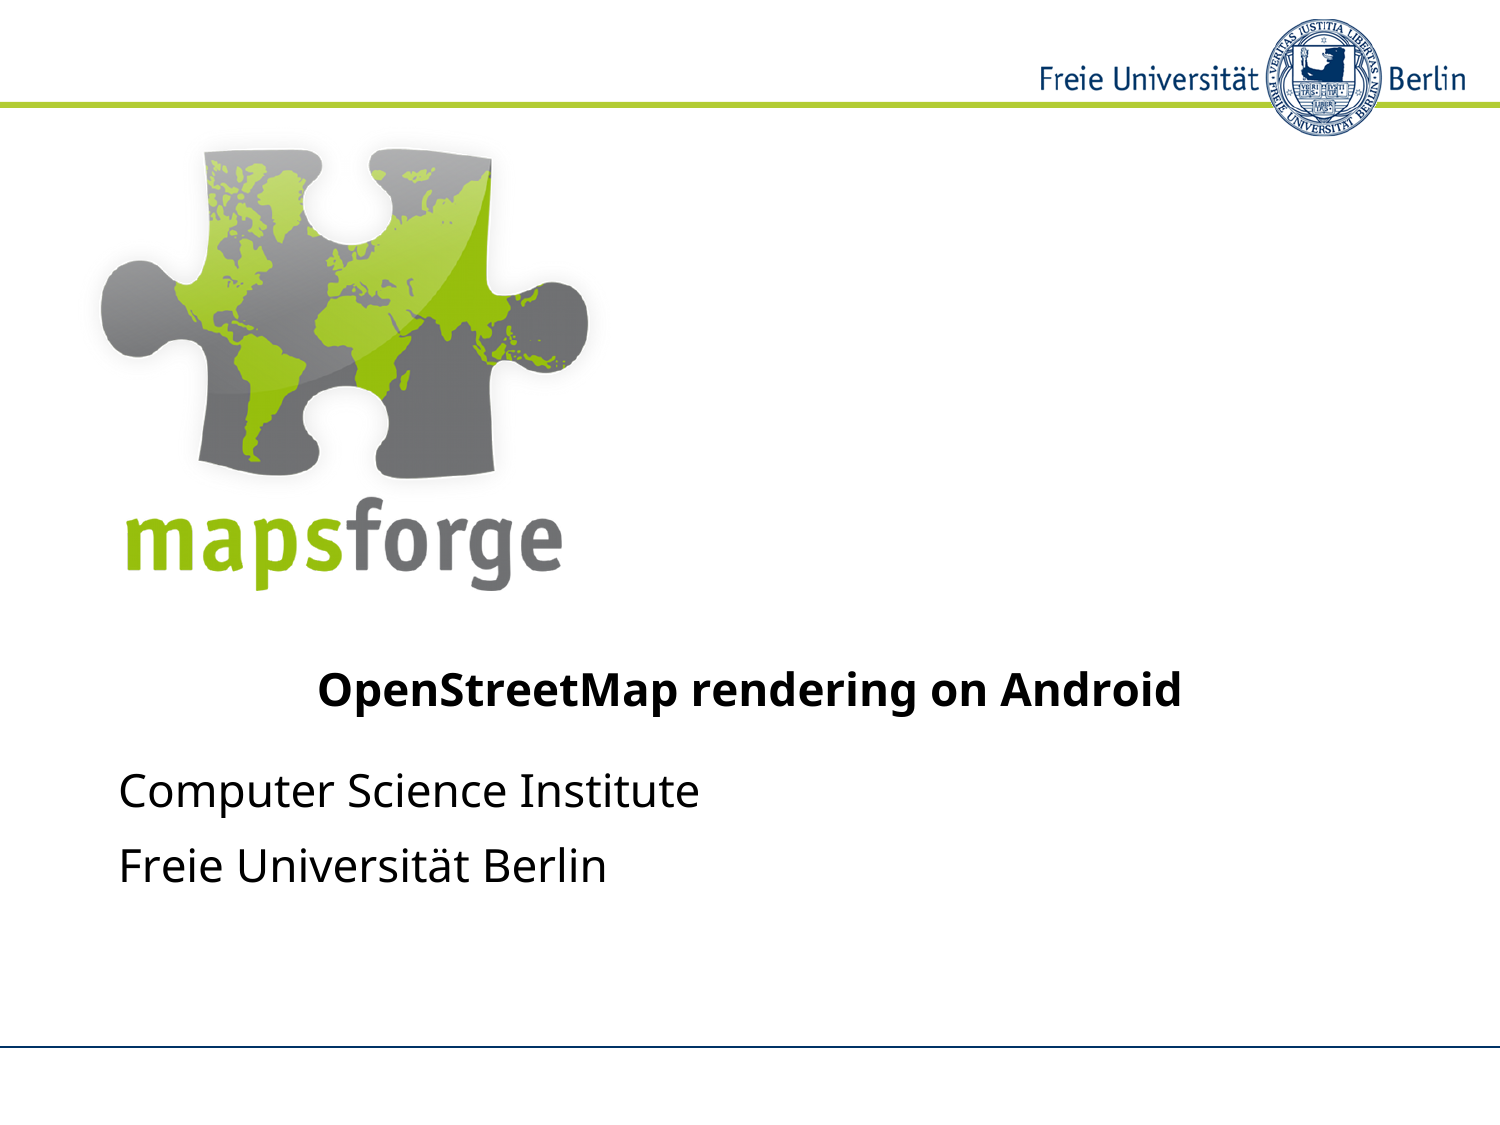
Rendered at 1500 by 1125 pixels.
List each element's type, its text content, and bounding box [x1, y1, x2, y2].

picture [78, 126, 611, 591]
subtitle Computer Science Institute Freie Universität Berlin [118, 632, 1300, 1022]
title OpenStreetMap rendering on Android [191, 620, 1309, 758]
picture [1033, 19, 1470, 137]
